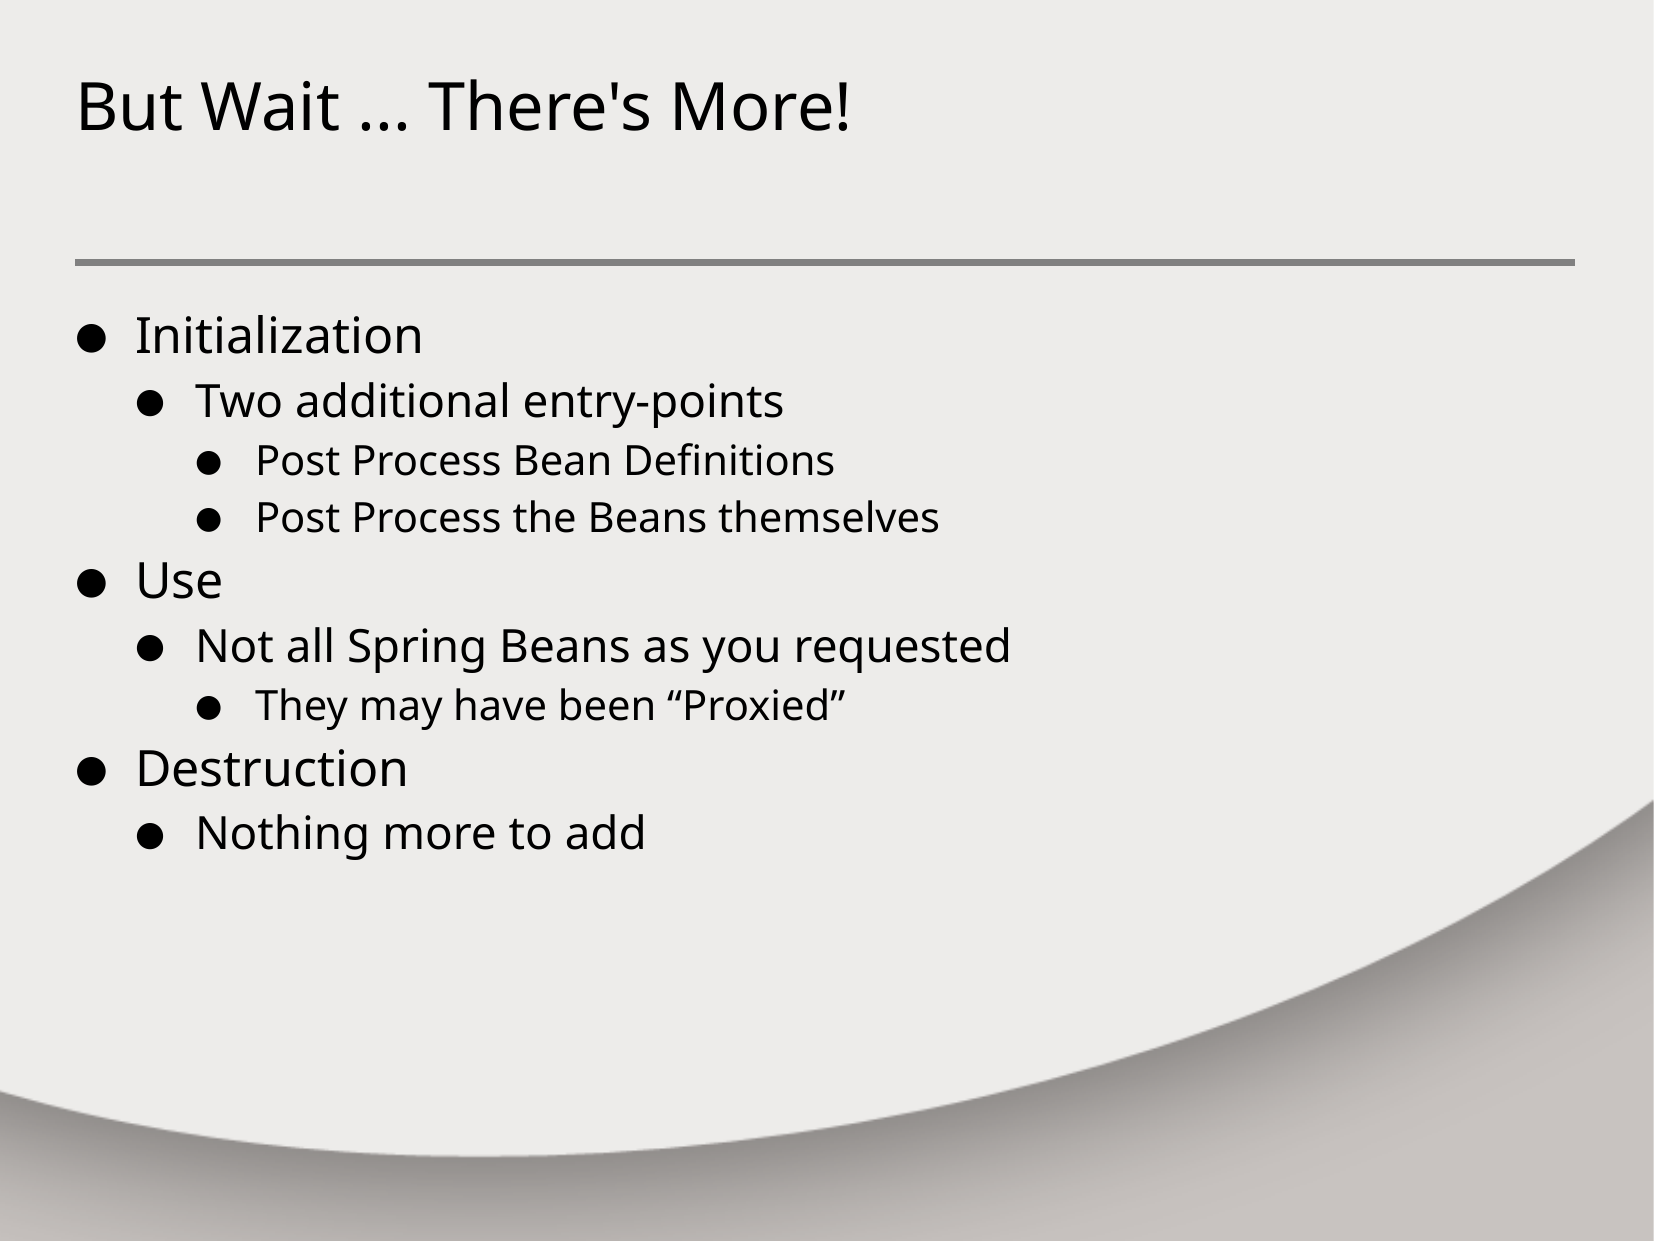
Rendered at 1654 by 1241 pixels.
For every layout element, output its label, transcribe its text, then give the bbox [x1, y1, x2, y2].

title But Wait ... There's More! [75, 75, 1576, 226]
picture [0, 0, 1654, 1241]
list Initialization Two additional entry-points Post Process Bean Definitions Post Process the Beans themselves Use Not all Spring Beans as you requested They may have been “Proxied” Destruction Nothing more to add [75, 299, 1576, 1163]
